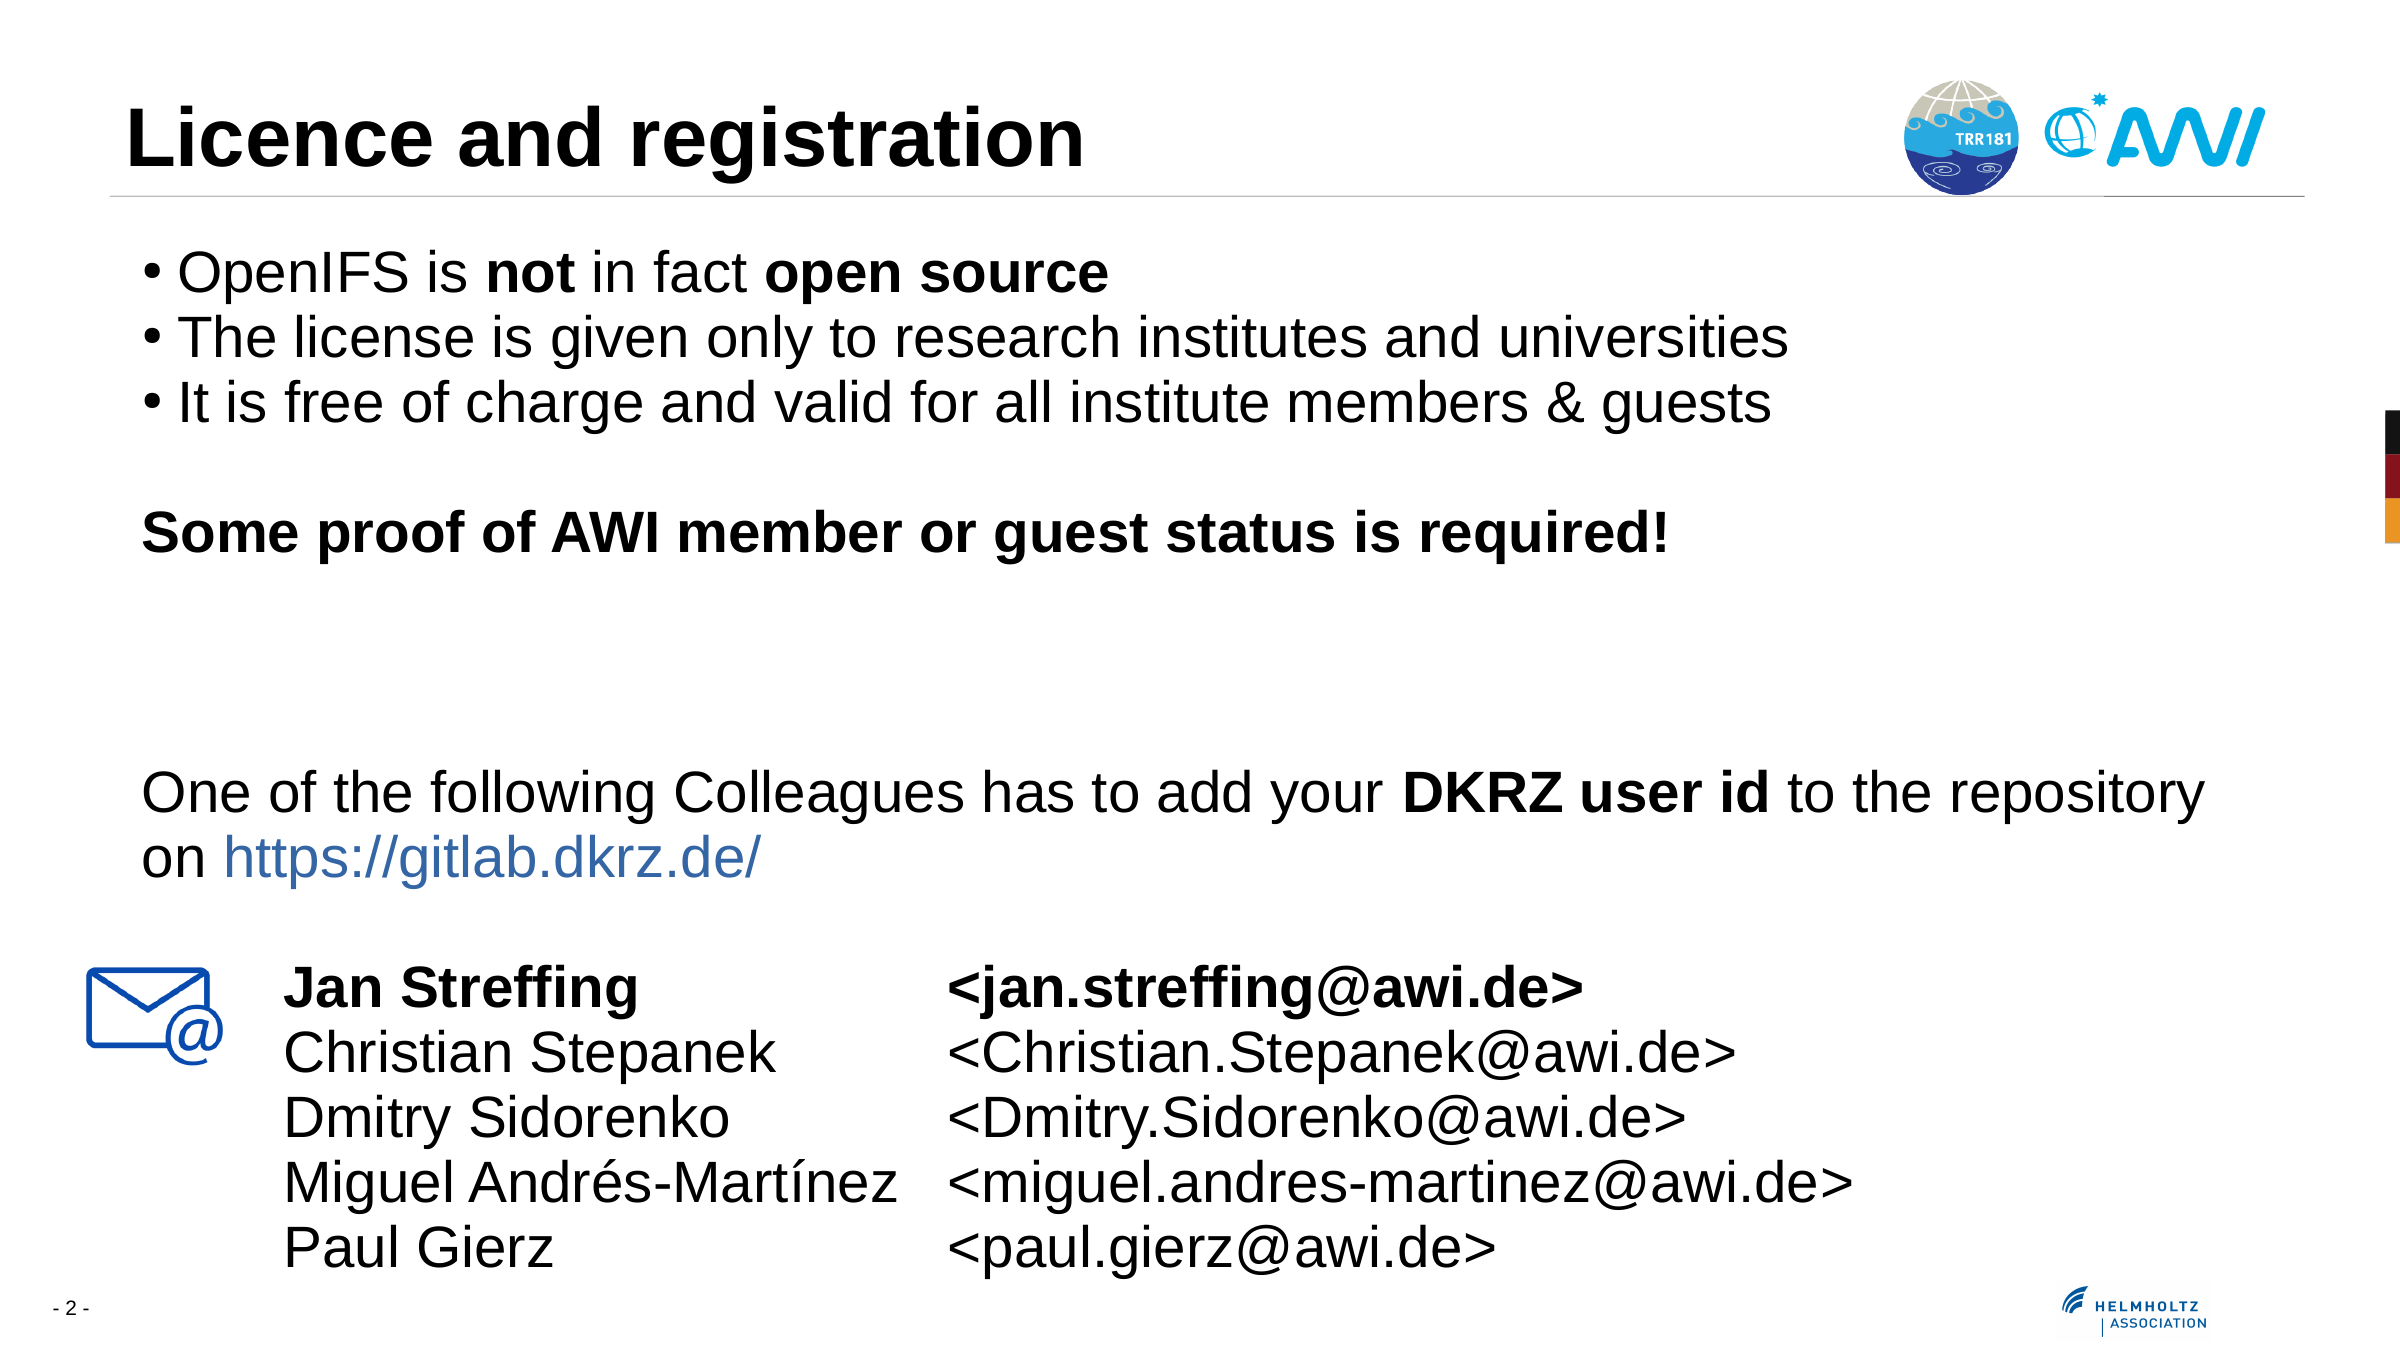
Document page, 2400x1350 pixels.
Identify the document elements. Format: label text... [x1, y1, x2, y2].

picture [38, 933, 260, 1106]
text_box OpenIFS is not in fact open source The license is given only to research institutes and universities It is free of charge and valid for all institute members & guests Some proof of AWI member or guest status is required! One of the following Colleagues has to add your DKRZ user id to the repository on https://gitlab.dkrz.de/ Jan Streffing <jan.streffing@awi.de> Christian Stepanek <Christian.Stepanek@awi.de> Dmitry Sidorenko <Dmitry.Sidorenko@awi.de> Miguel Andrés-Martínez <miguel.andres-martinez@awi.de> Paul Gierz <paul.gierz@awi.de> [127, 232, 2273, 1350]
text_box Licence and registration [110, 75, 2297, 195]
